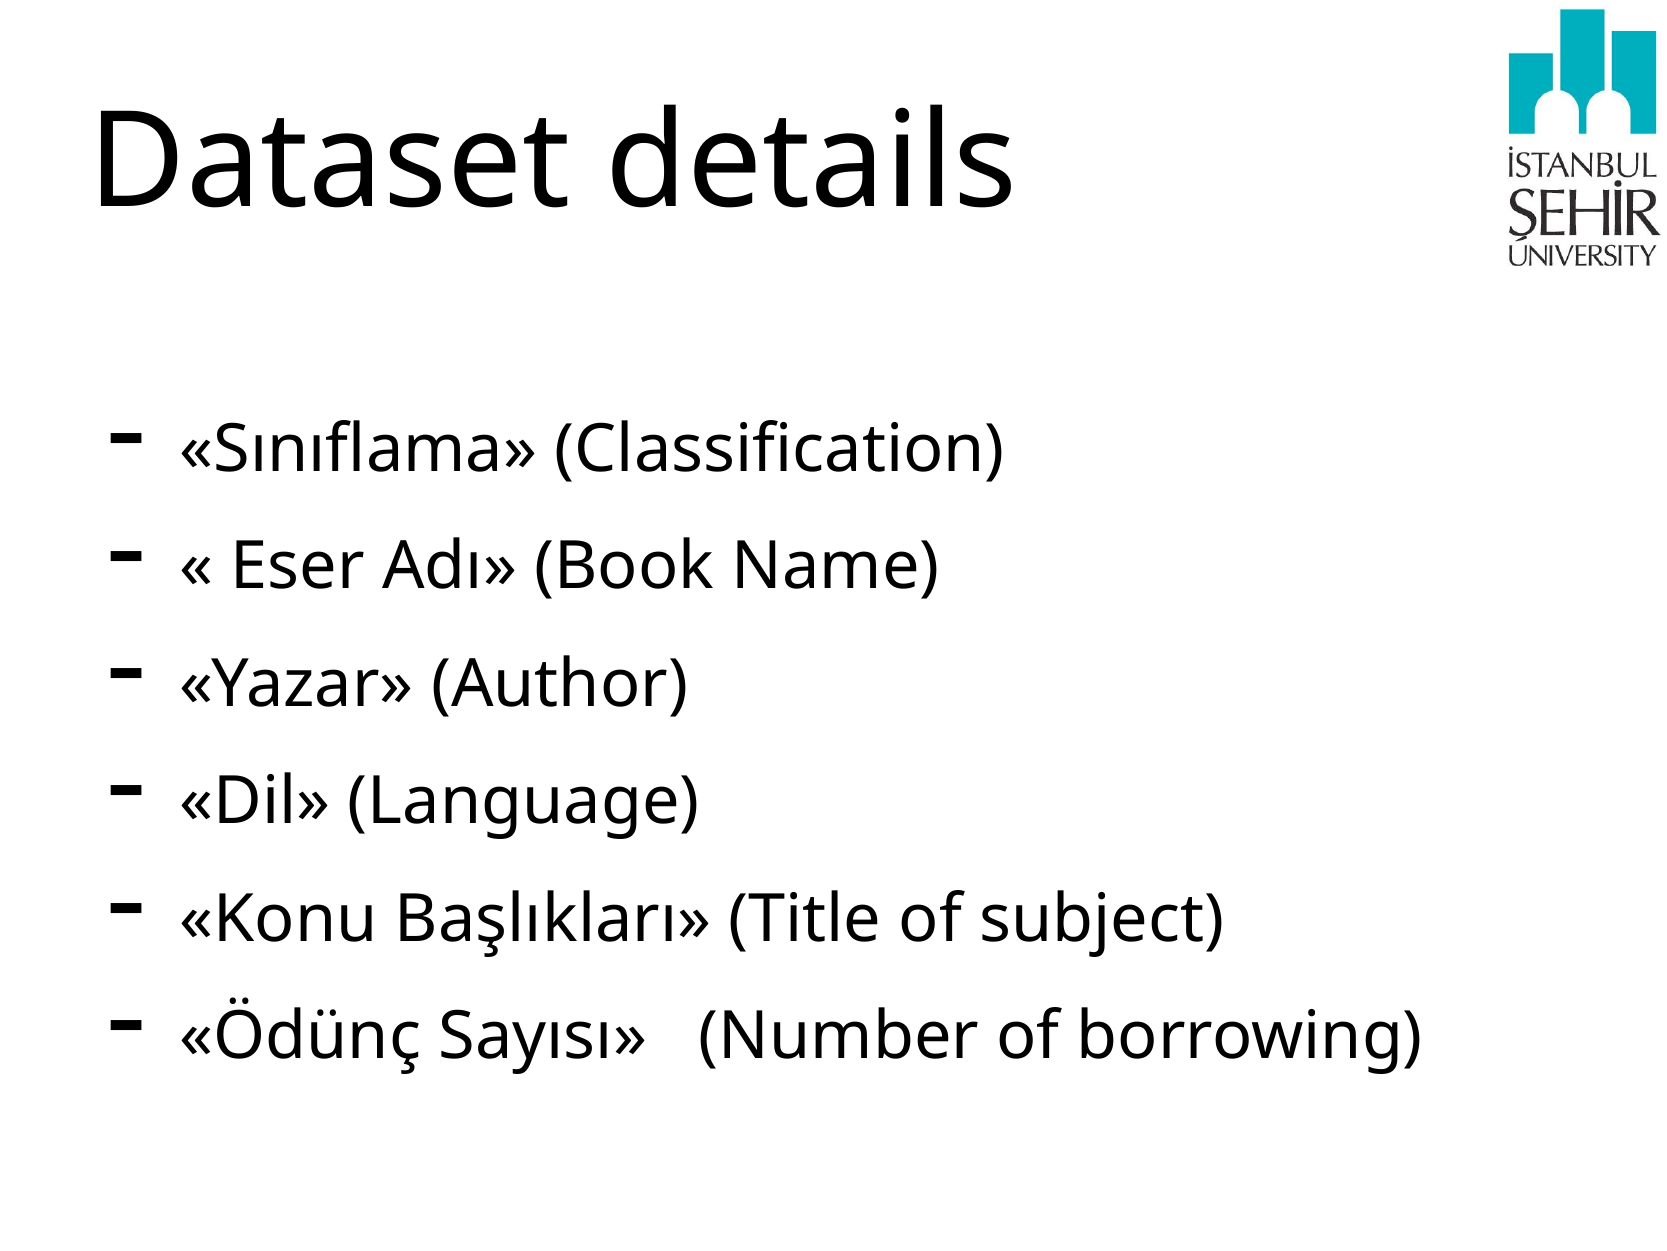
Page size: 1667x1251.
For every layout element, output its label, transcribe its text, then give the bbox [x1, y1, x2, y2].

picture [1491, 0, 1667, 285]
text_box «Sınıflama» (Classification) « Eser Adı» (Book Name) «Yazar» (Author) «Dil» (Language) «Konu Başlıkları» (Title of subject) «Ödünç Sayısı» (Number of borrowing) [59, 366, 1501, 1111]
text_box Dataset details [82, 70, 1489, 237]
